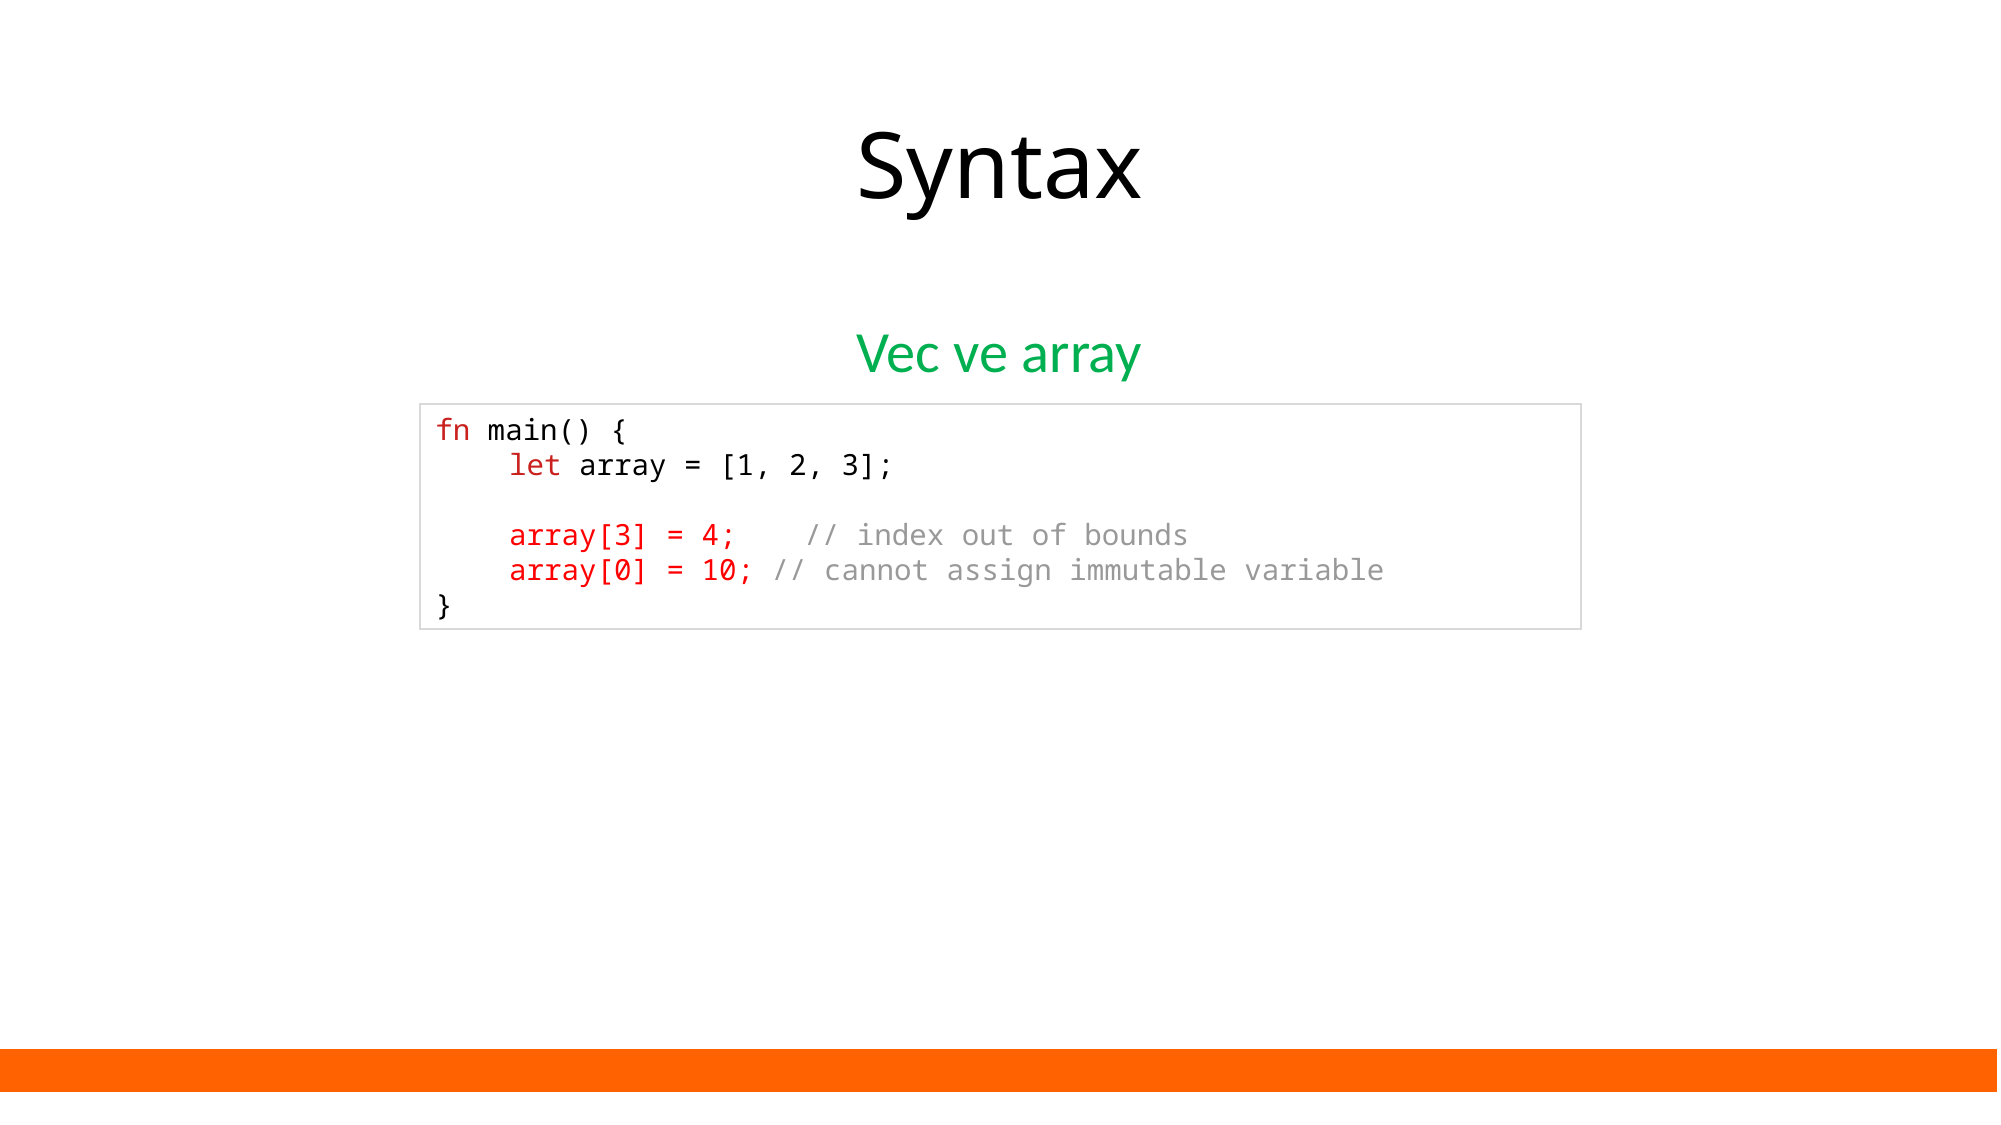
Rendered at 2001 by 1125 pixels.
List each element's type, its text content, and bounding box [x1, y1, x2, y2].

text_box [0, 1049, 1997, 1092]
title Syntax [137, 59, 1863, 278]
list Vec ve array [420, 314, 1579, 403]
text_box fn main() { let array = [1, 2, 3]; array[3] = 4; // index out of bounds array[0] = 10; // cannot assign immutable variable } [420, 404, 1581, 629]
